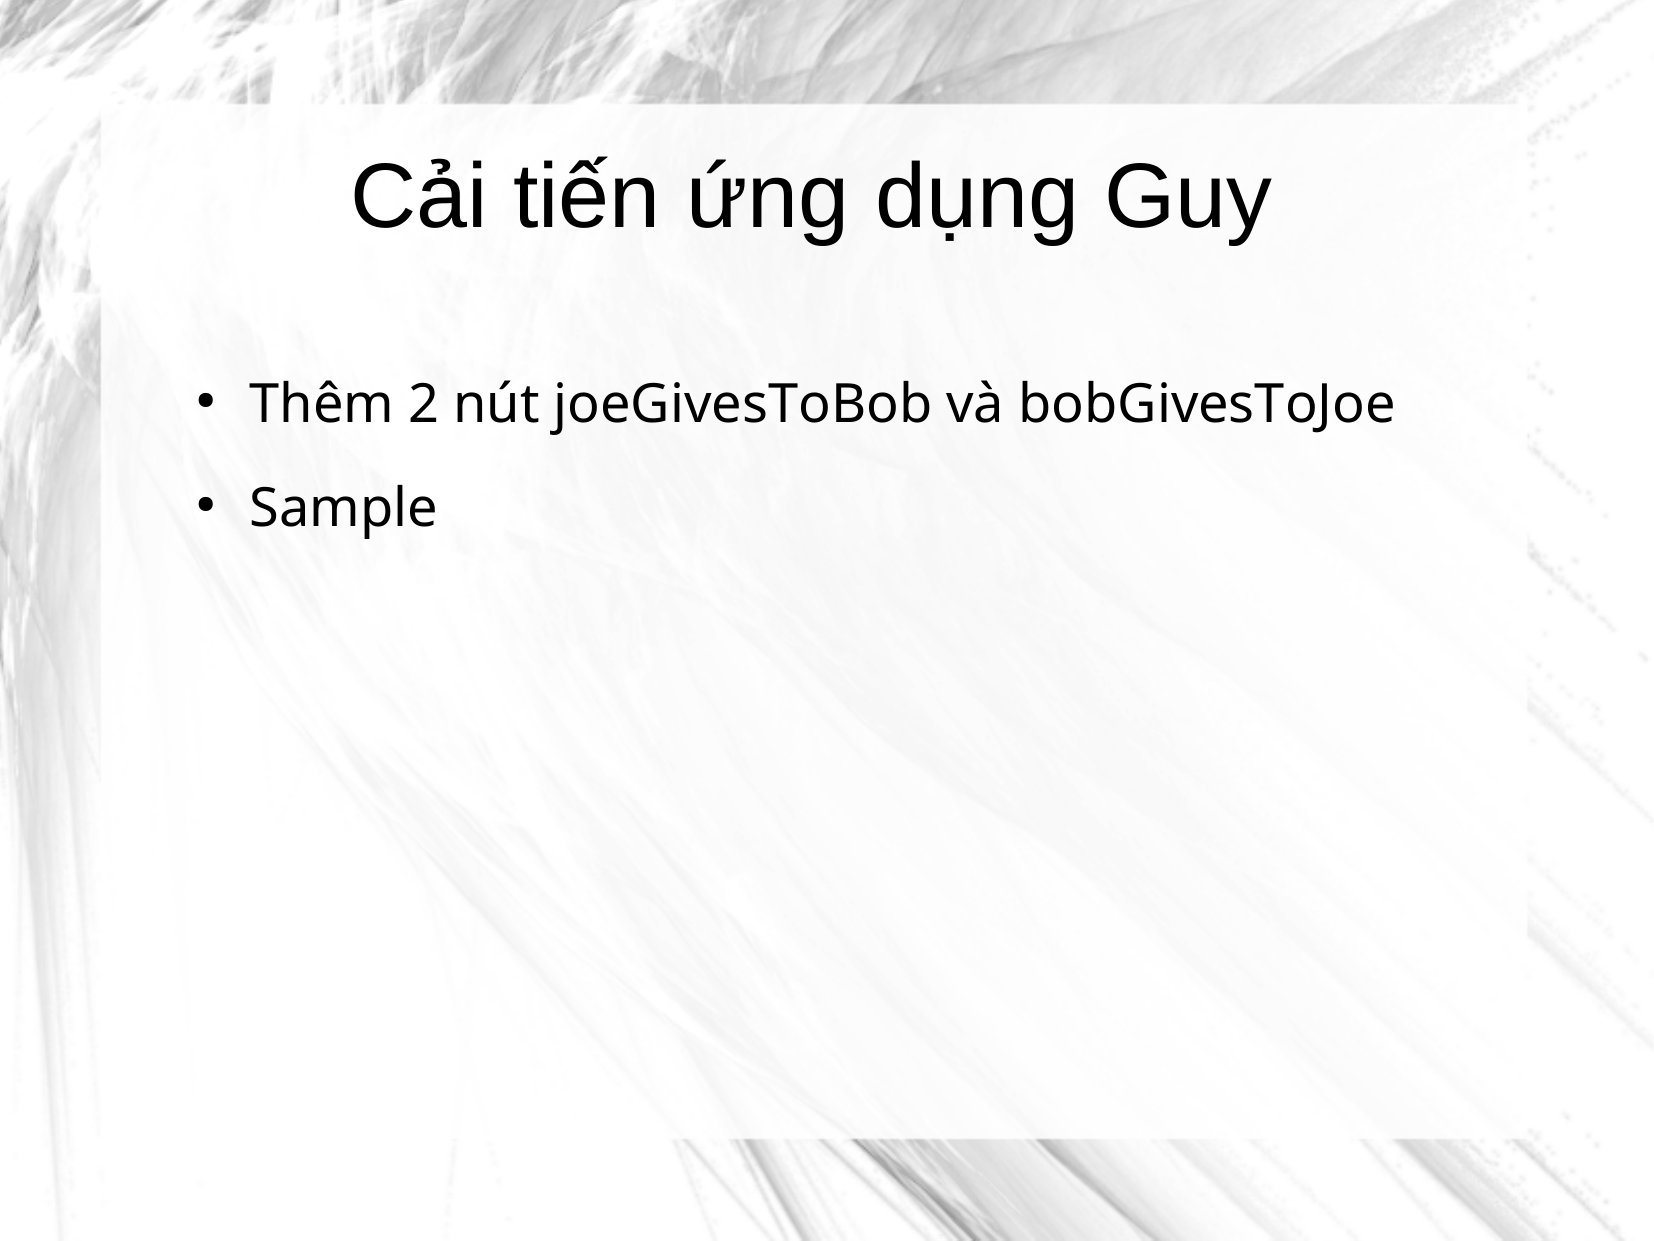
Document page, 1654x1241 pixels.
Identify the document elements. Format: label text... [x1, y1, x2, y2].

picture [0, 0, 1654, 1241]
title Cải tiến ứng dụng Guy [118, 112, 1506, 281]
list Thêm 2 nút joeGivesToBob và bobGivesToJoe Sample [178, 364, 1570, 1147]
